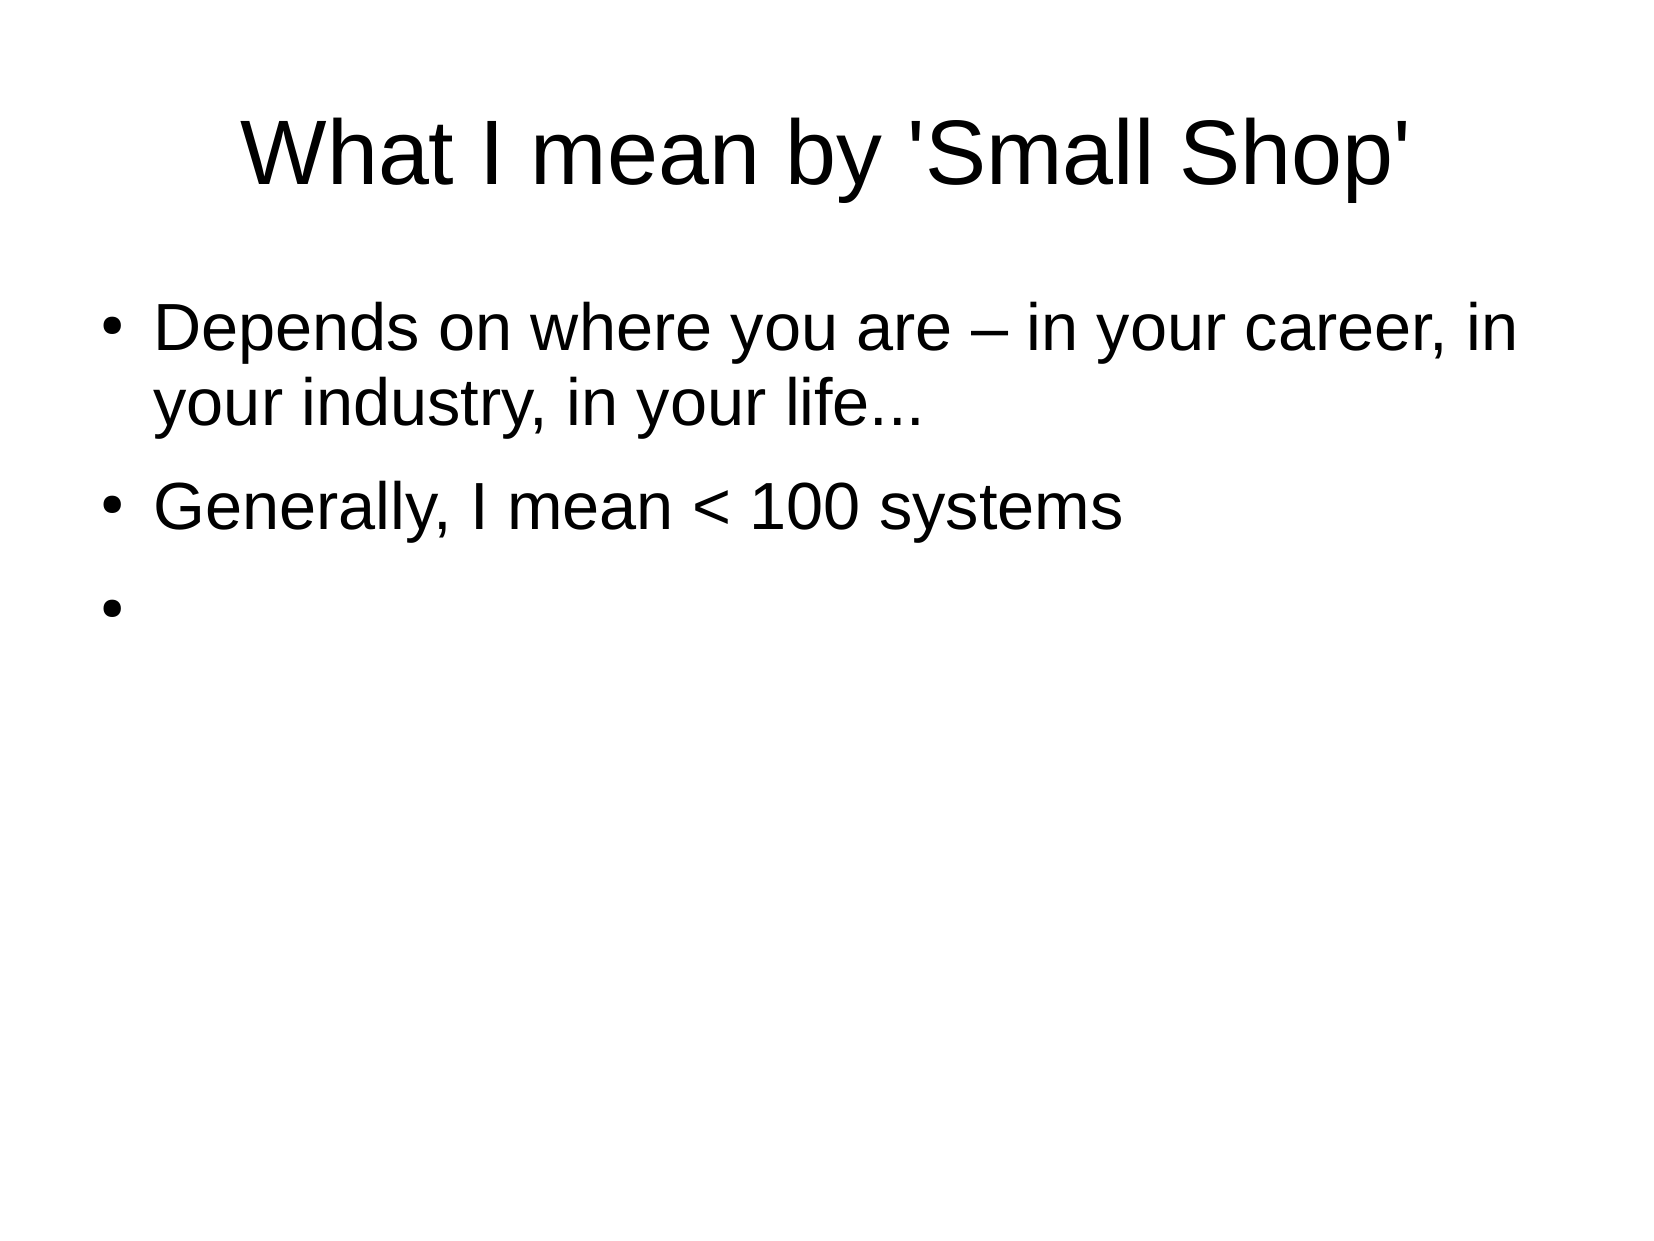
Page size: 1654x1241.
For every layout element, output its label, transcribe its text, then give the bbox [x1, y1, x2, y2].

title What I mean by 'Small Shop' [82, 49, 1571, 257]
list Depends on where you are – in your career, in your industry, in your life... Generally, I mean < 100 systems [82, 290, 1571, 1010]
